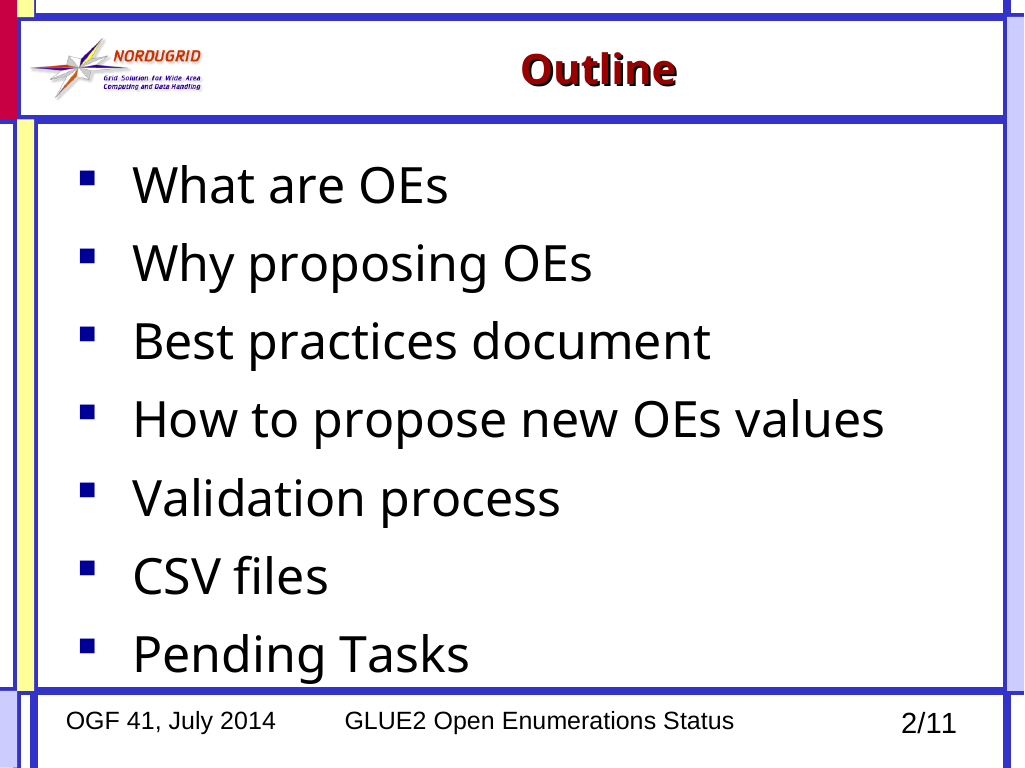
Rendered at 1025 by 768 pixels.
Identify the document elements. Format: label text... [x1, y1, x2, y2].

list What are OEs Why proposing OEs Best practices document How to propose new OEs values Validation process CSV files Pending Tasks [37, 150, 960, 642]
picture [27, 34, 205, 101]
title Outline [221, 11, 975, 125]
